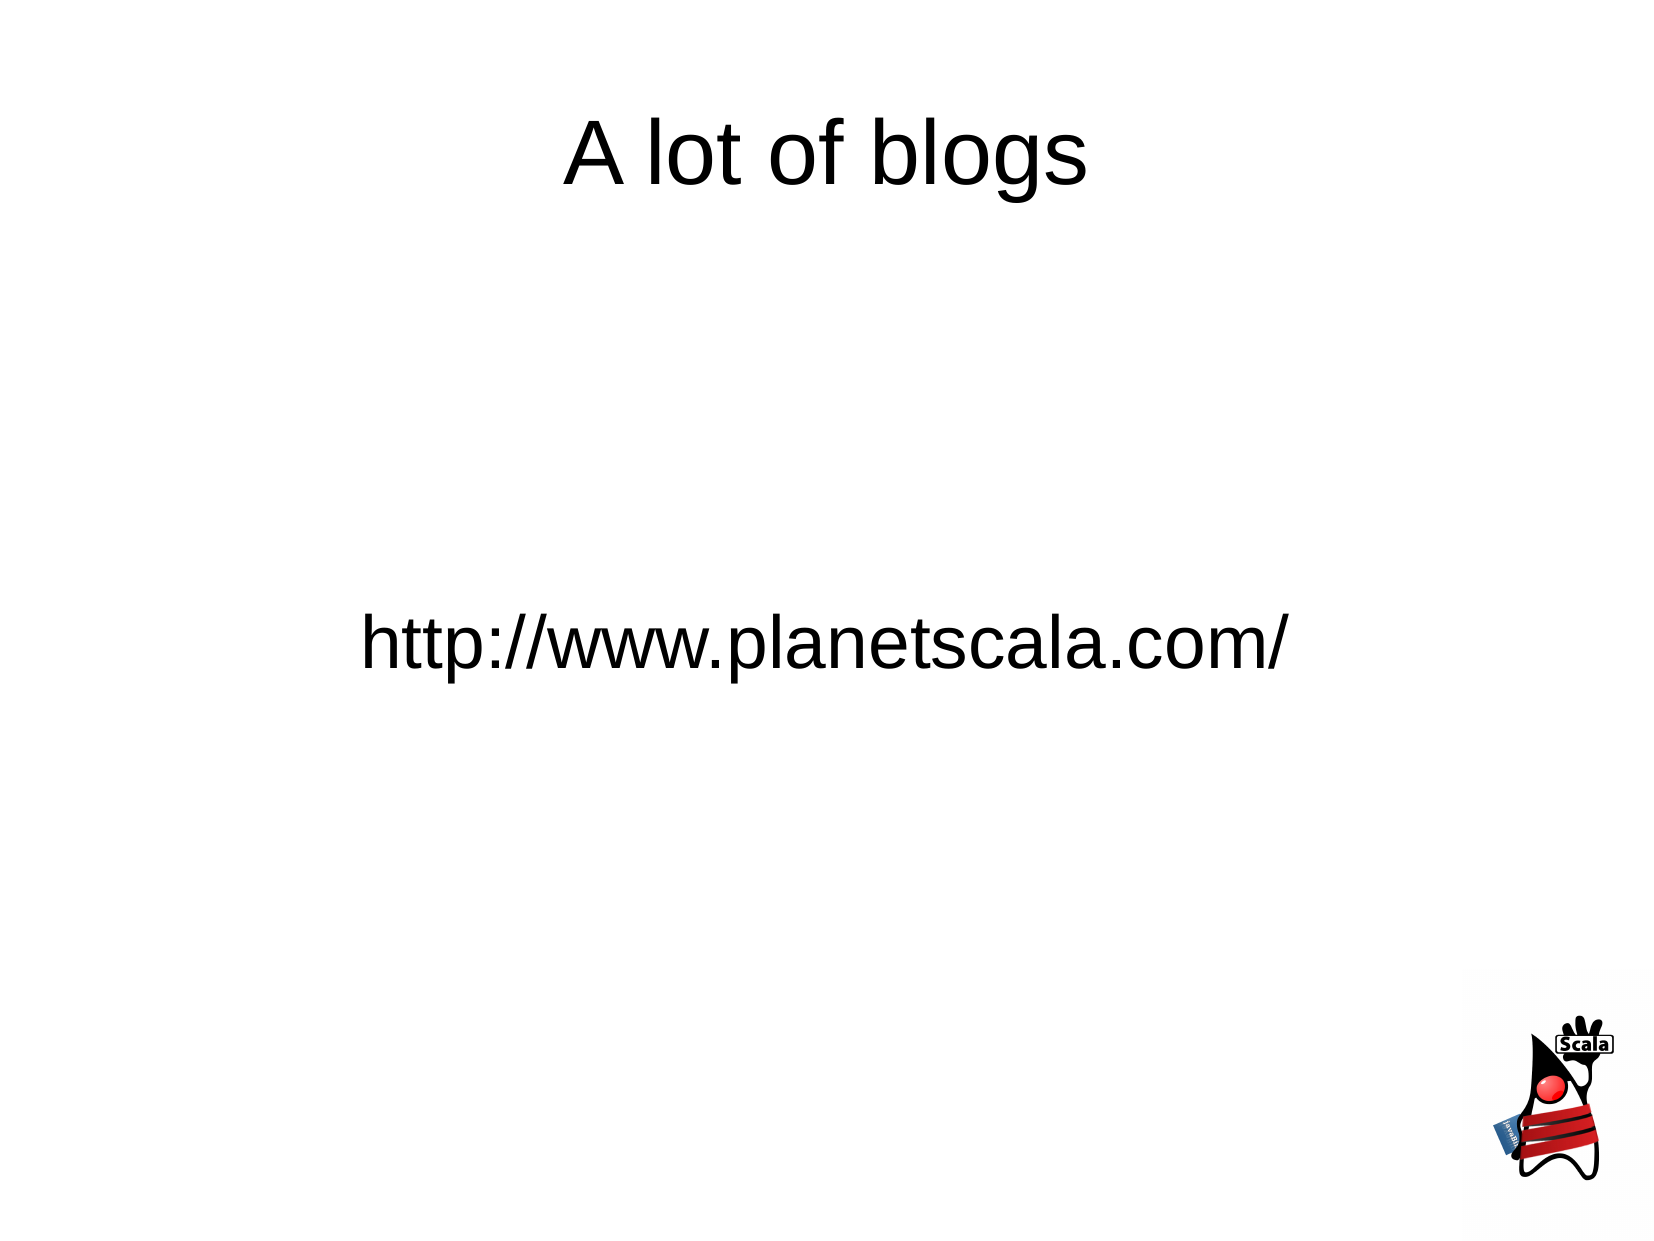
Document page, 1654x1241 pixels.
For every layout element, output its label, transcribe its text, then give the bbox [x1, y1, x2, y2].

text_box http://www.planetscala.com/ [0, 593, 1651, 693]
picture [1462, 969, 1654, 1241]
title A lot of blogs [82, 56, 1571, 250]
